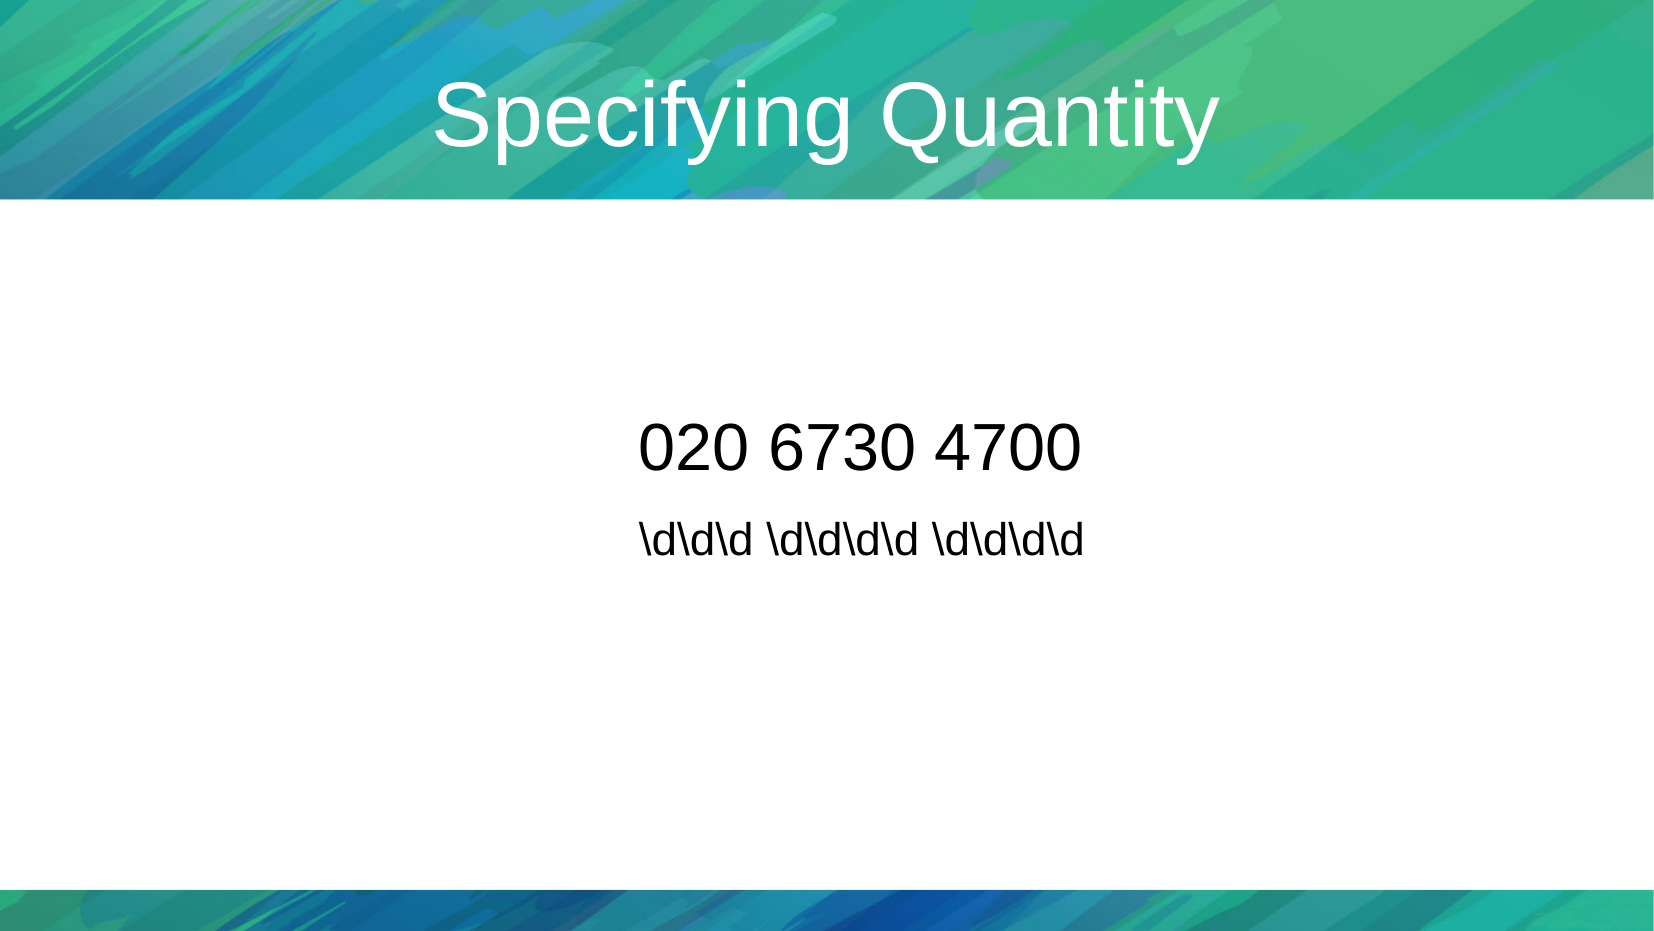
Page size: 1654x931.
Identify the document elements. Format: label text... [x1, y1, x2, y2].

list 020 6730 4700 \d\d\d \d\d\d\d \d\d\d\d [82, 217, 1571, 757]
picture [0, 0, 1654, 931]
title Specifying Quantity [82, 37, 1571, 193]
